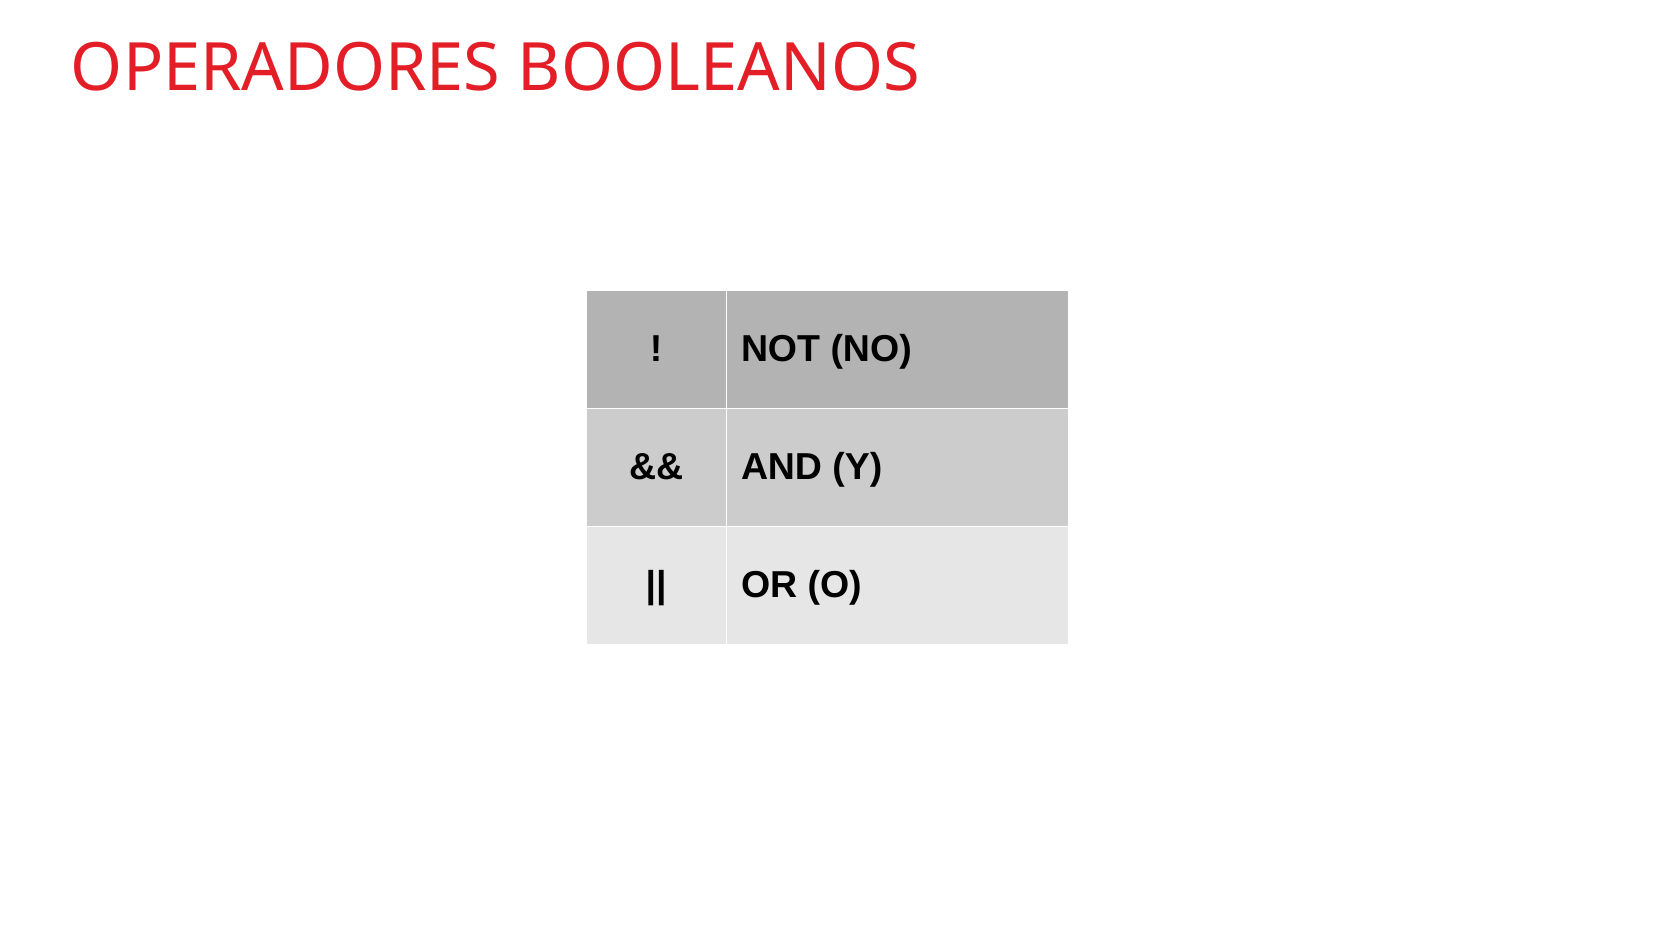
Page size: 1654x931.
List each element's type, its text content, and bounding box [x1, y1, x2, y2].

table_header ! [587, 291, 726, 408]
table_cell || [587, 527, 726, 644]
table_cell OR (O) [727, 527, 1068, 644]
table_cell && [587, 409, 726, 526]
title OPERADORES BOOLEANOS [70, 11, 1347, 118]
table_header NOT (NO) [727, 291, 1068, 408]
table_cell AND (Y) [727, 409, 1068, 526]
